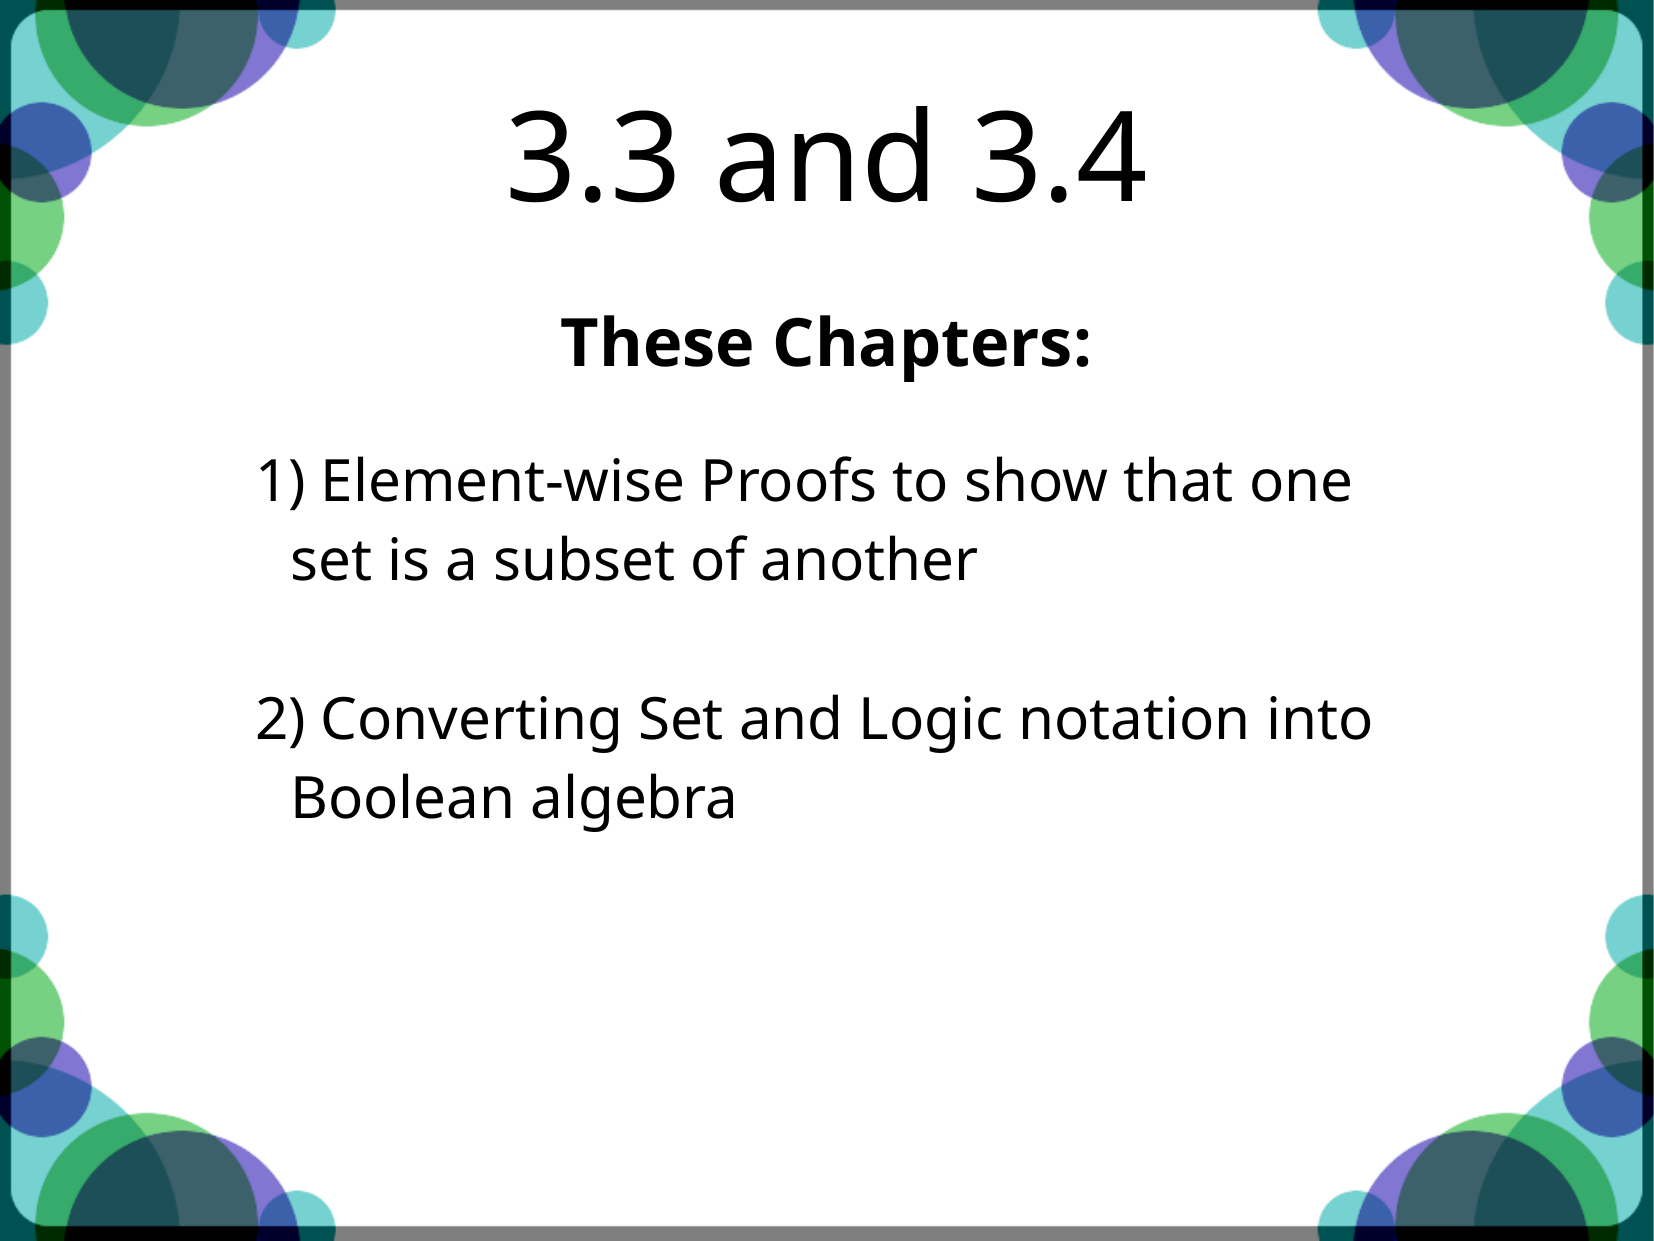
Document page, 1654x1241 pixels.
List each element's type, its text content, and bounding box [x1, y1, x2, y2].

title 3.3 and 3.4 [82, 49, 1571, 257]
text_box Element-wise Proofs to show that one set is a subset of another Converting Set and Logic notation into Boolean algebra [255, 405, 1411, 871]
subtitle These Chapters: [82, 290, 1571, 391]
picture [0, 0, 1654, 1241]
